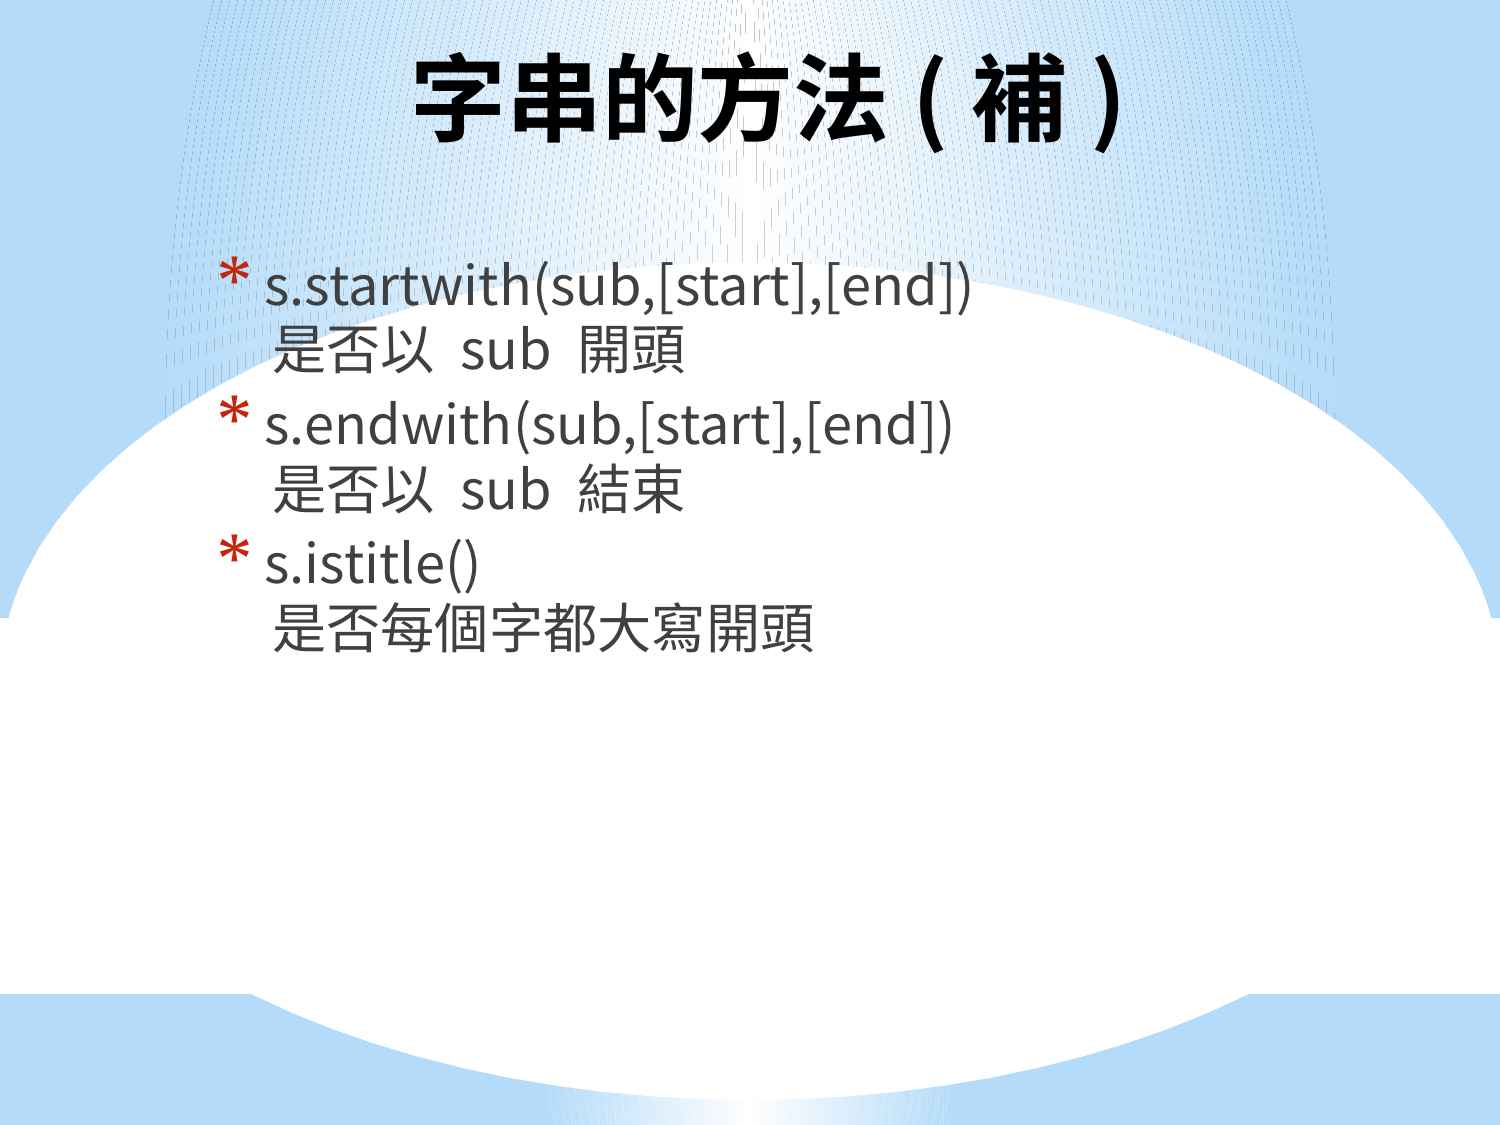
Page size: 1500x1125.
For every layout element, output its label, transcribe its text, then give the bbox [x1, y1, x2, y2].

title 字串的方法(補) [147, 30, 1412, 219]
list s.startwith(sub,[start],[end]) 是否以 sub 開頭 s.endwith(sub,[start],[end]) 是否以 sub 結束 s.istitle() 是否每個字都大寫開頭 [194, 243, 1400, 1047]
